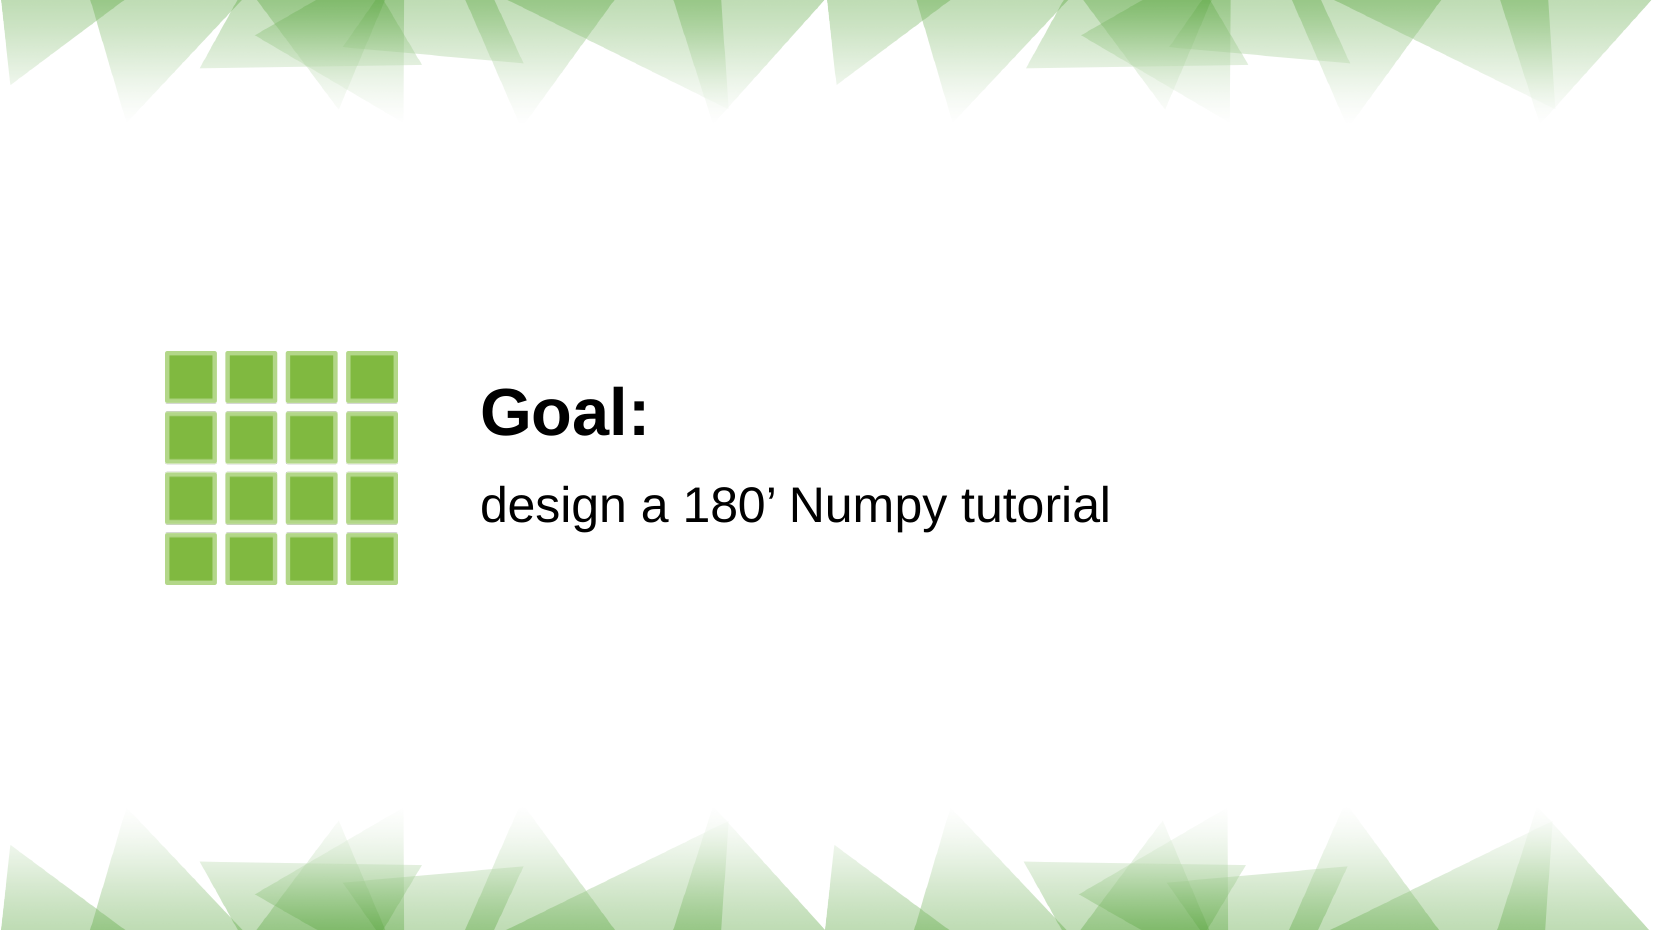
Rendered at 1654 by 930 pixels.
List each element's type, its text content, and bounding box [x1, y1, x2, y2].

picture [165, 351, 398, 586]
picture [0, 802, 1651, 930]
title Goal: design a 180’ Numpy tutorial [480, 194, 1576, 676]
picture [0, 0, 1653, 128]
